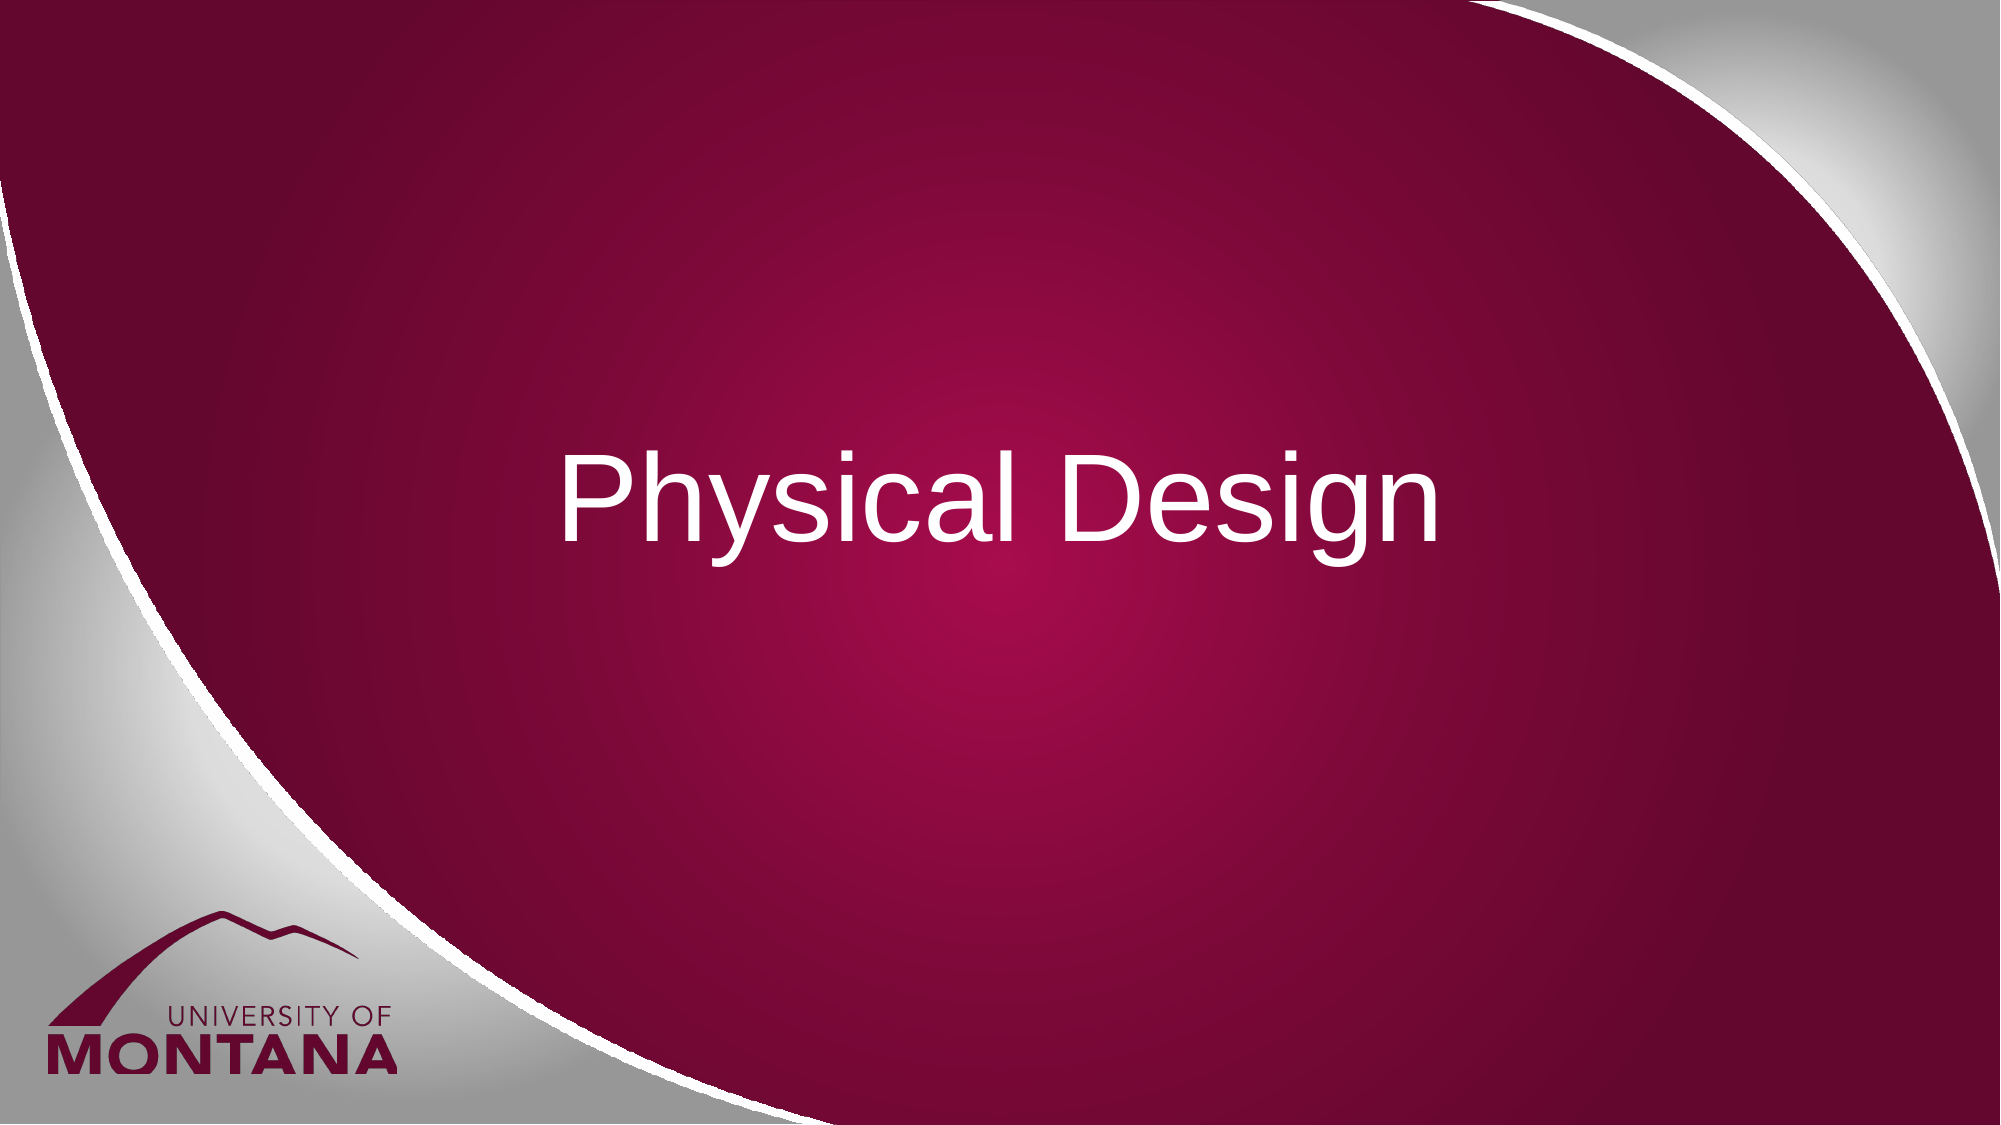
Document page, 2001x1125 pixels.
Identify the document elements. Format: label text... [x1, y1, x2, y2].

title Physical Design [249, 184, 1750, 576]
picture [0, 0, 2000, 1125]
